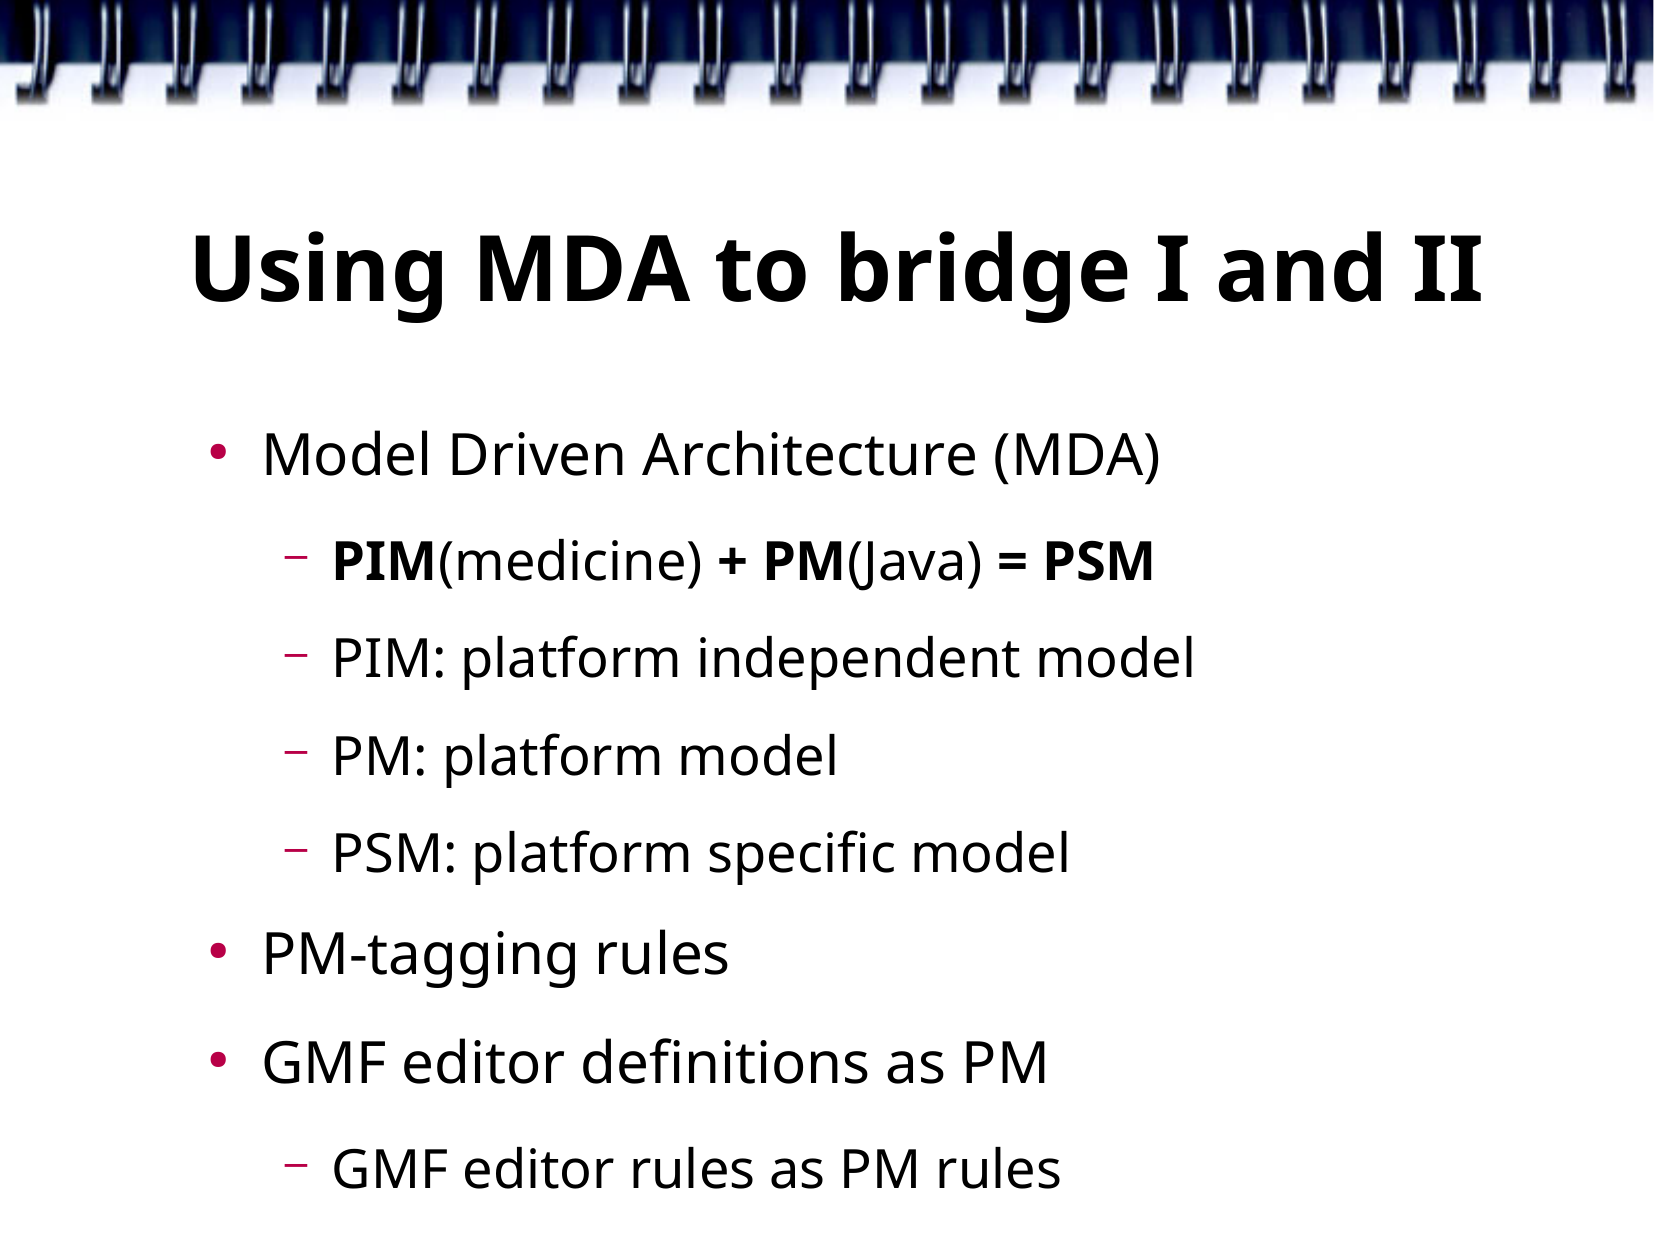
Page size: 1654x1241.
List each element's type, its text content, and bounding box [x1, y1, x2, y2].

title Using MDA to bridge I and II [139, 161, 1535, 370]
picture [0, 0, 1654, 121]
list Model Driven Architecture (MDA) PIM(medicine) + PM(Java) = PSM PIM: platform independent model PM: platform model PSM: platform specific model PM-tagging rules GMF editor definitions as PM GMF editor rules as PM rules [190, 413, 1506, 1182]
